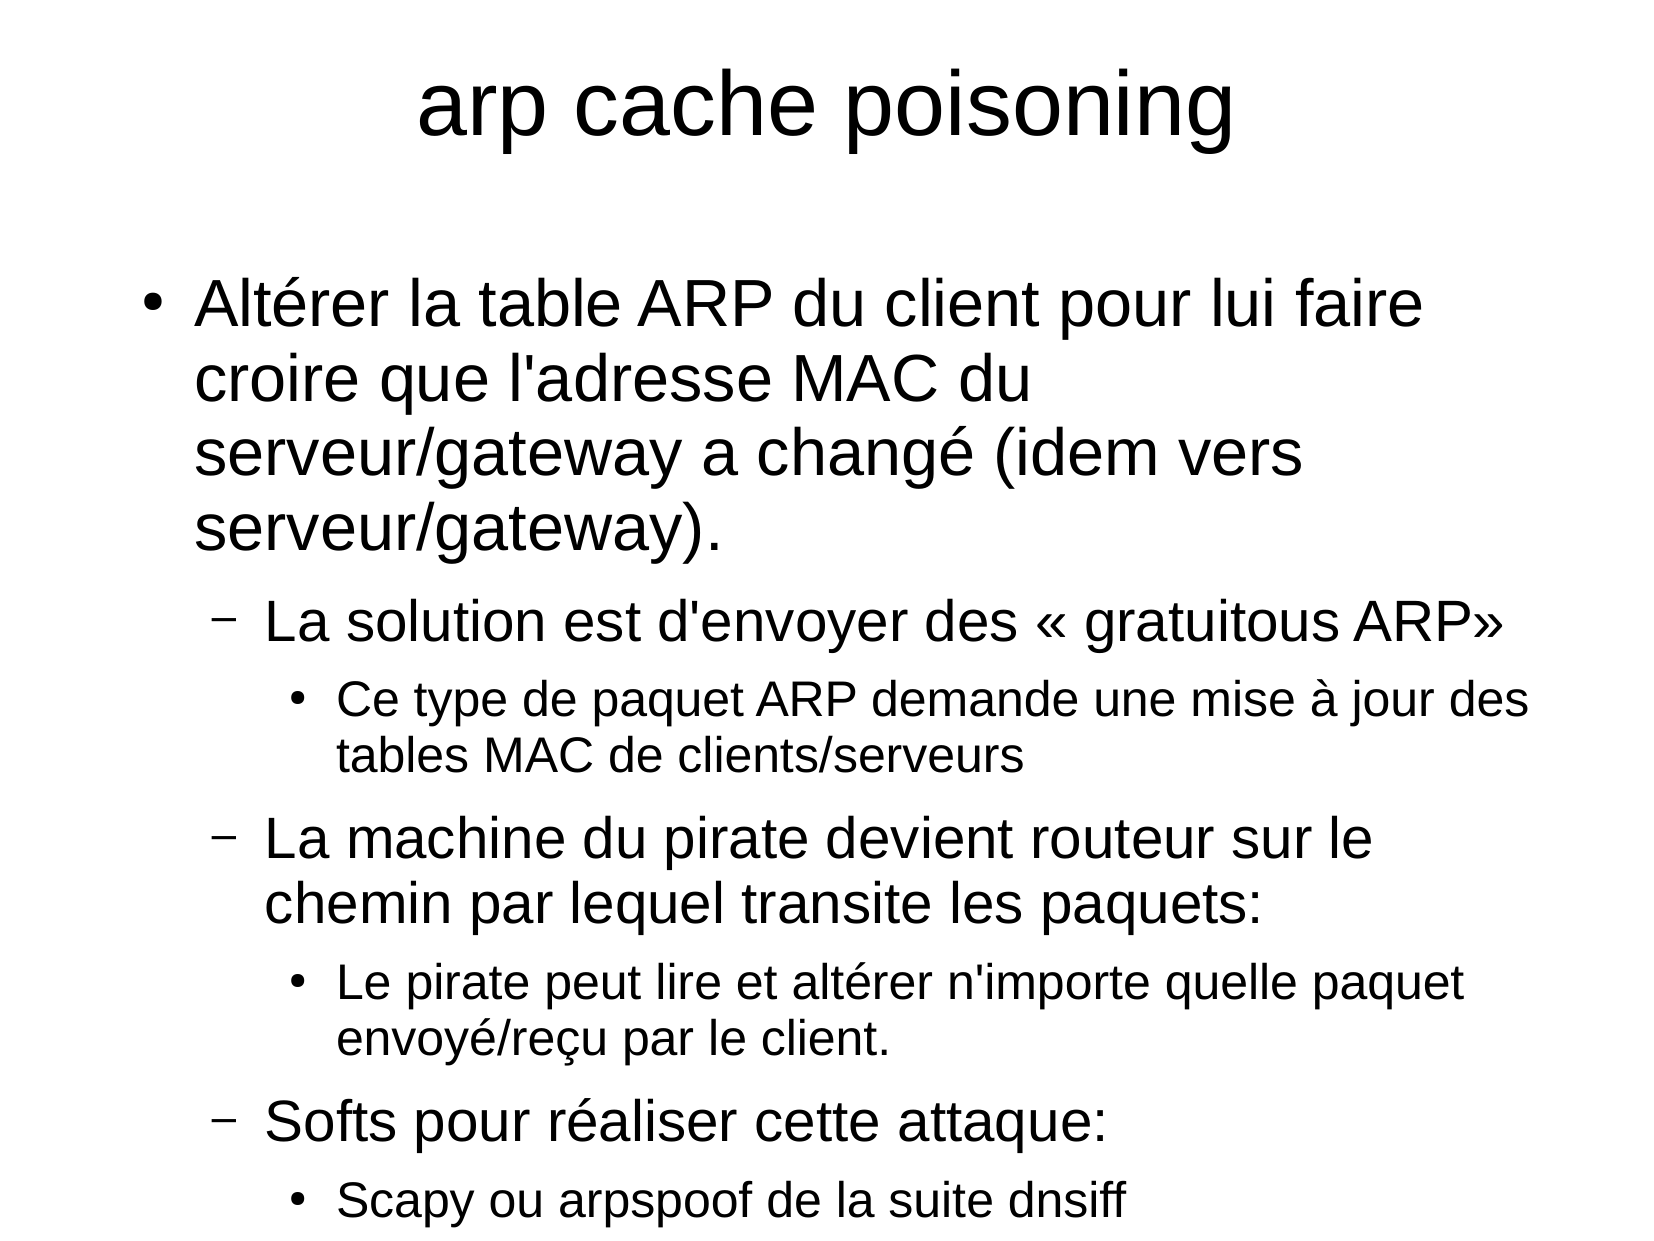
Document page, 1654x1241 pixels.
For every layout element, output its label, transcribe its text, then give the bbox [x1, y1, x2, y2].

list Altérer la table ARP du client pour lui faire croire que l'adresse MAC du serveur/gateway a changé (idem vers serveur/gateway). La solution est d'envoyer des « gratuitous ARP» Ce type de paquet ARP demande une mise à jour des tables MAC de clients/serveurs La machine du pirate devient routeur sur le chemin par lequel transite les paquets: Le pirate peut lire et altérer n'importe quelle paquet envoyé/reçu par le client. Softs pour réaliser cette attaque: Scapy ou arpspoof de la suite dnsiff [123, 265, 1536, 1228]
title arp cache poisoning [59, 16, 1595, 191]
